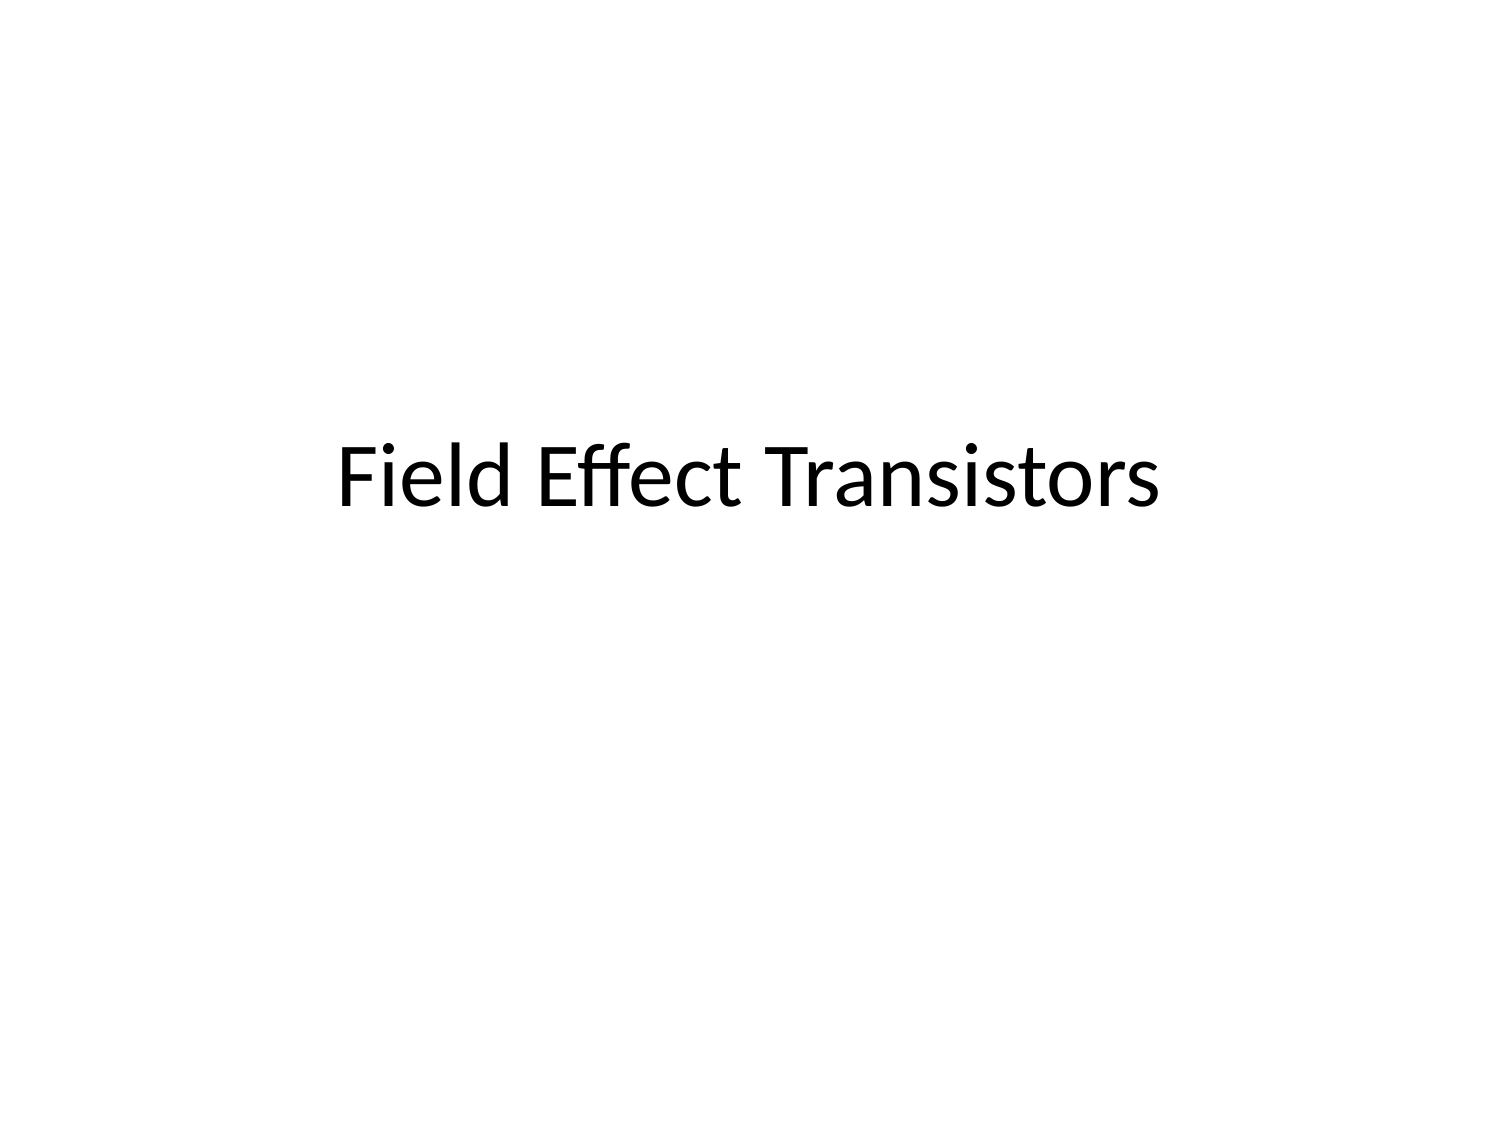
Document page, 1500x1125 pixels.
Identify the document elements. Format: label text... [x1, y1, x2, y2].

title Field Effect Transistors [112, 349, 1388, 591]
